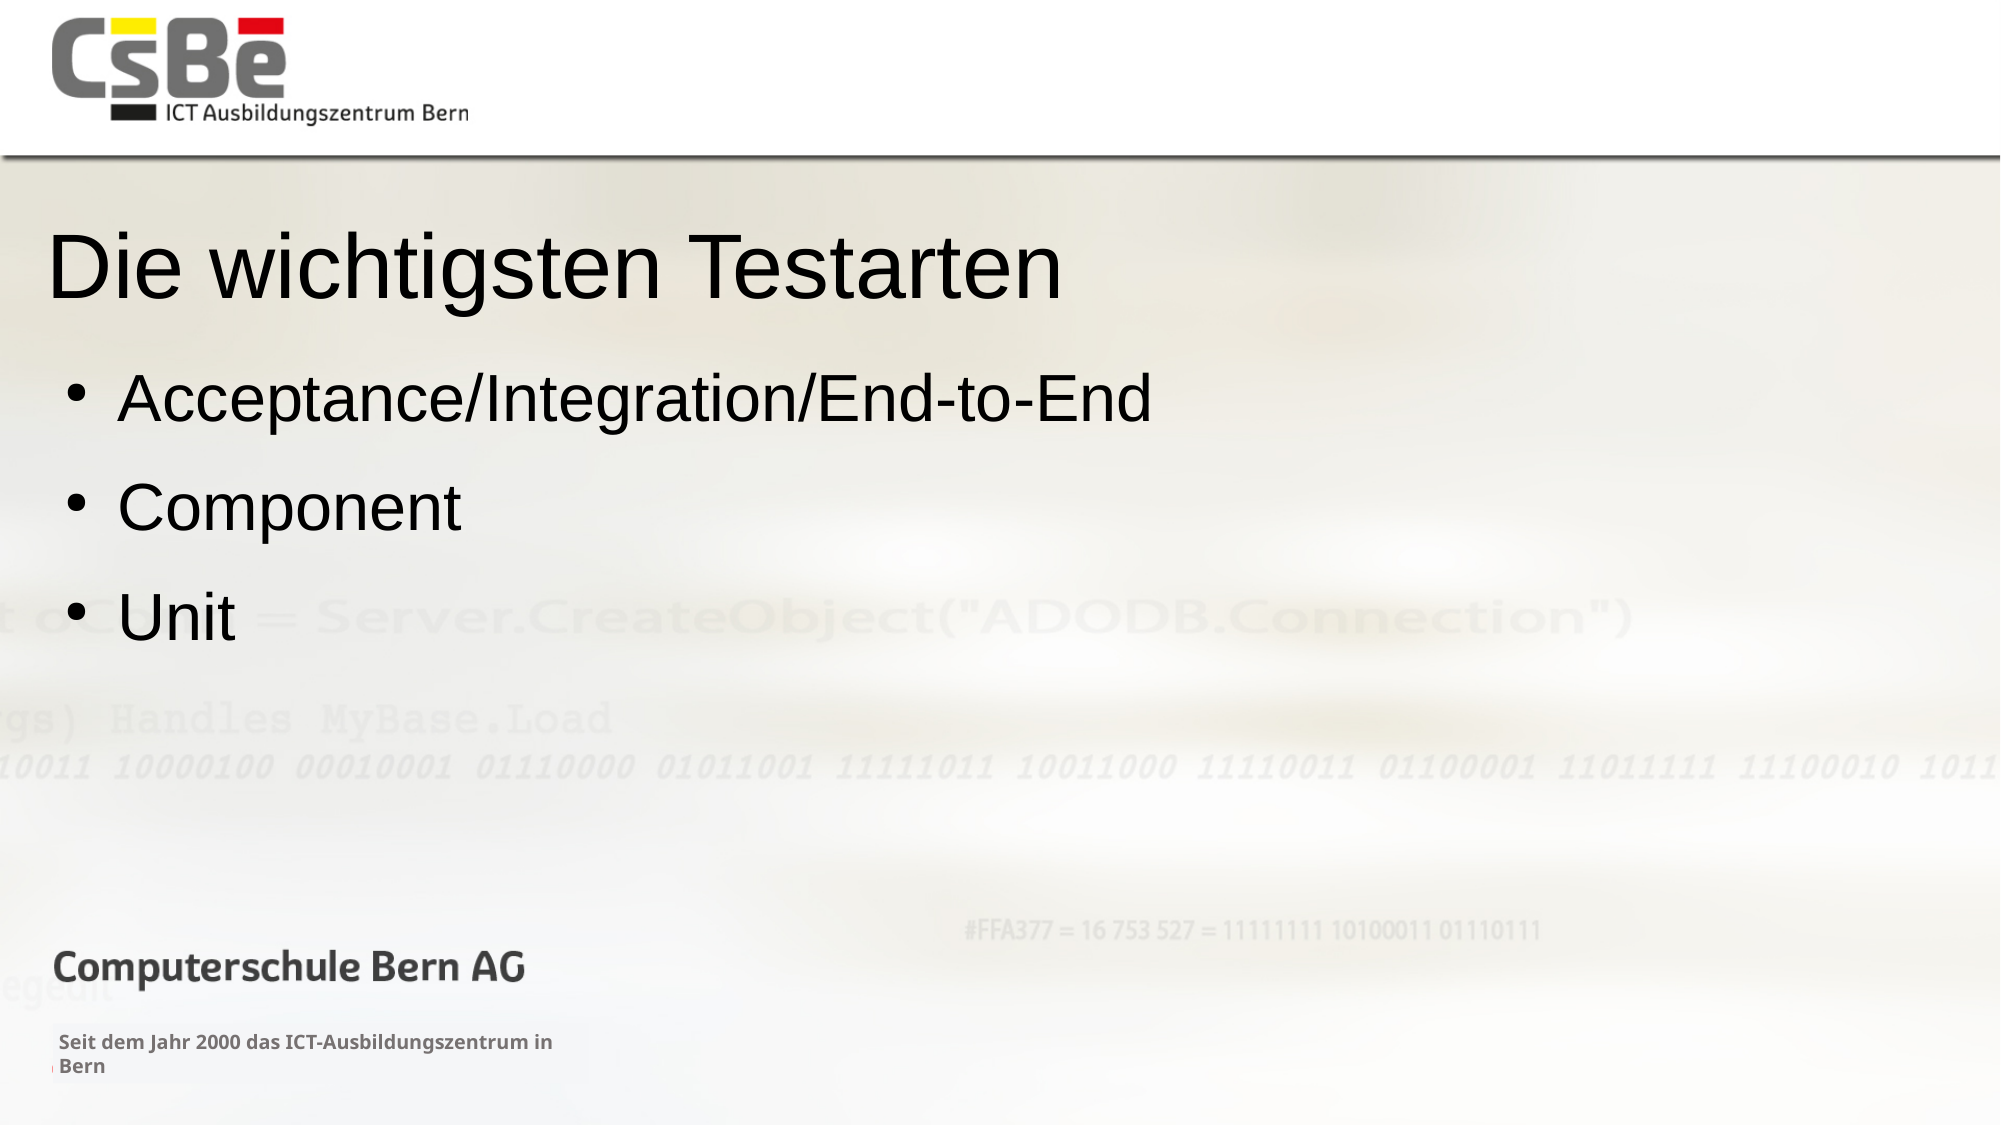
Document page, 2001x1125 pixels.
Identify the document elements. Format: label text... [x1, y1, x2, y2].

list Die wichtigsten Testarten [46, 206, 1920, 355]
list Acceptance/Integration/End-to-End Component Unit [46, 355, 1920, 886]
picture [0, 0, 2001, 1125]
